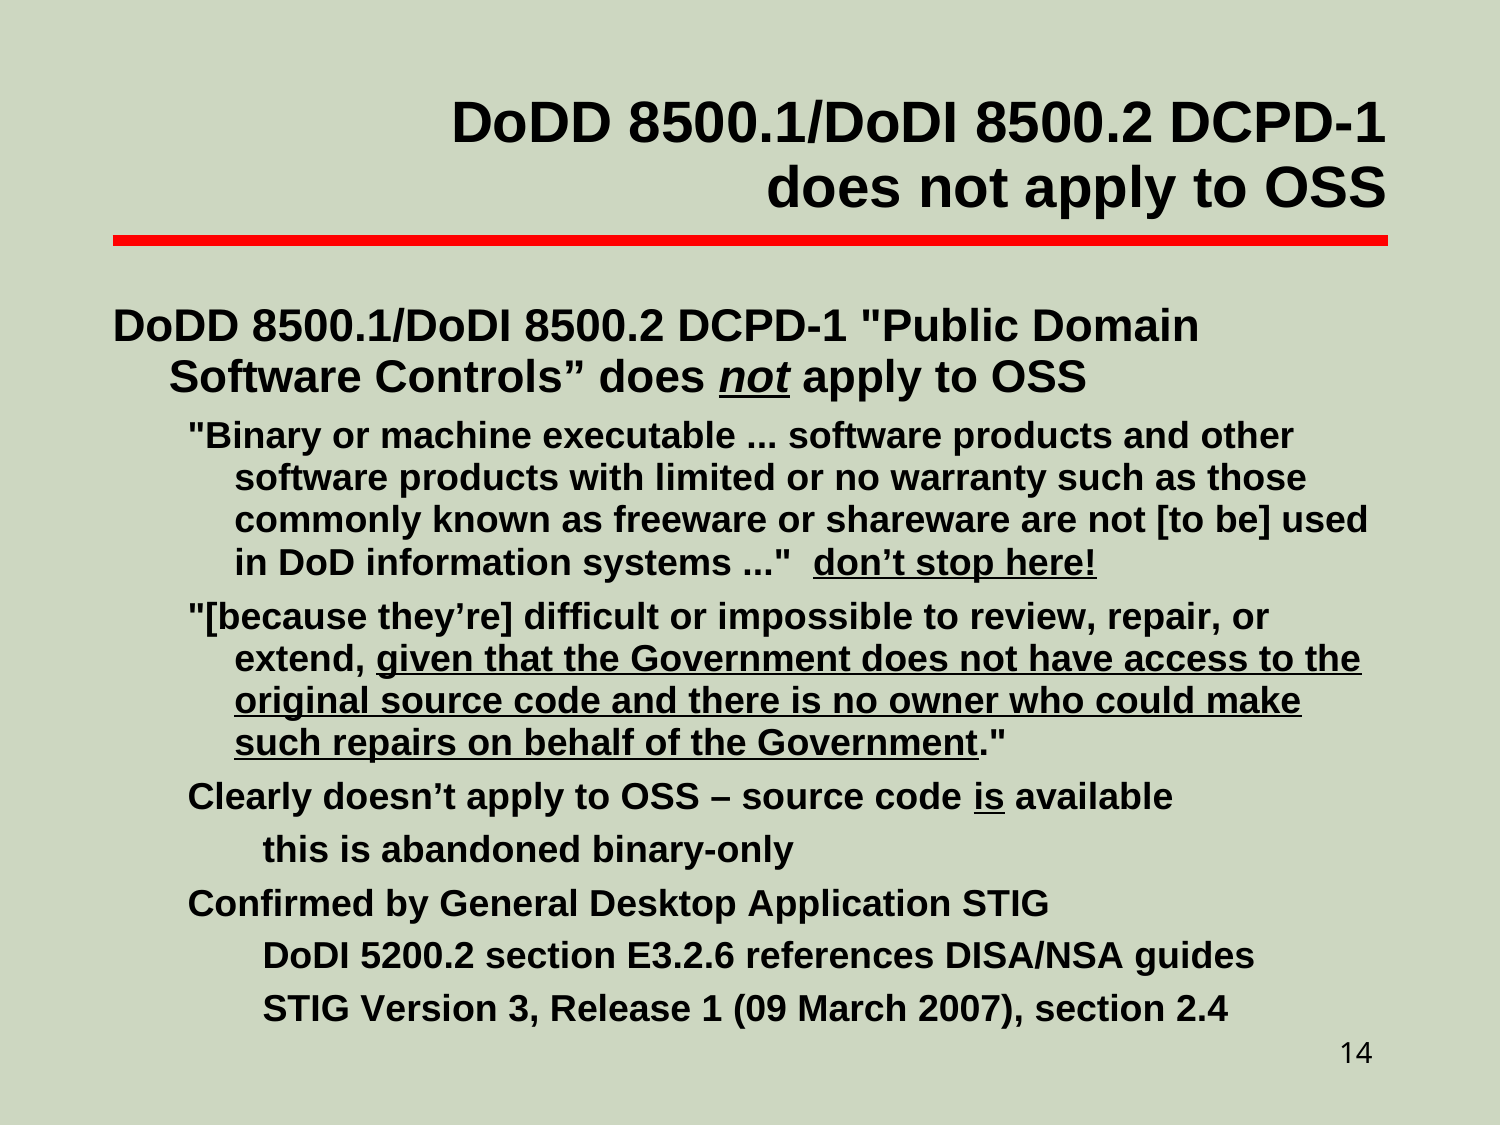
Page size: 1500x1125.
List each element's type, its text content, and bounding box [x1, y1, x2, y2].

list DoDD 8500.1/DoDI 8500.2 DCPD-1 "Public Domain Software Controls” does not apply to OSS "Binary or machine executable ... software products and other software products with limited or no warranty such as those commonly known as freeware or shareware are not [to be] used in DoD information systems ..." don’t stop here! "[because they’re] difficult or impossible to review, repair, or extend, given that the Government does not have access to the original source code and there is no owner who could make such repairs on behalf of the Government." Clearly doesn’t apply to OSS – source code is available this is abandoned binary-only Confirmed by General Desktop Application STIG DoDI 5200.2 section E3.2.6 references DISA/NSA guides STIG Version 3, Release 1 (09 March 2007), section 2.4 [112, 299, 1388, 1084]
title DoDD 8500.1/DoDI 8500.2 DCPD-1 does not apply to OSS [337, 89, 1388, 220]
